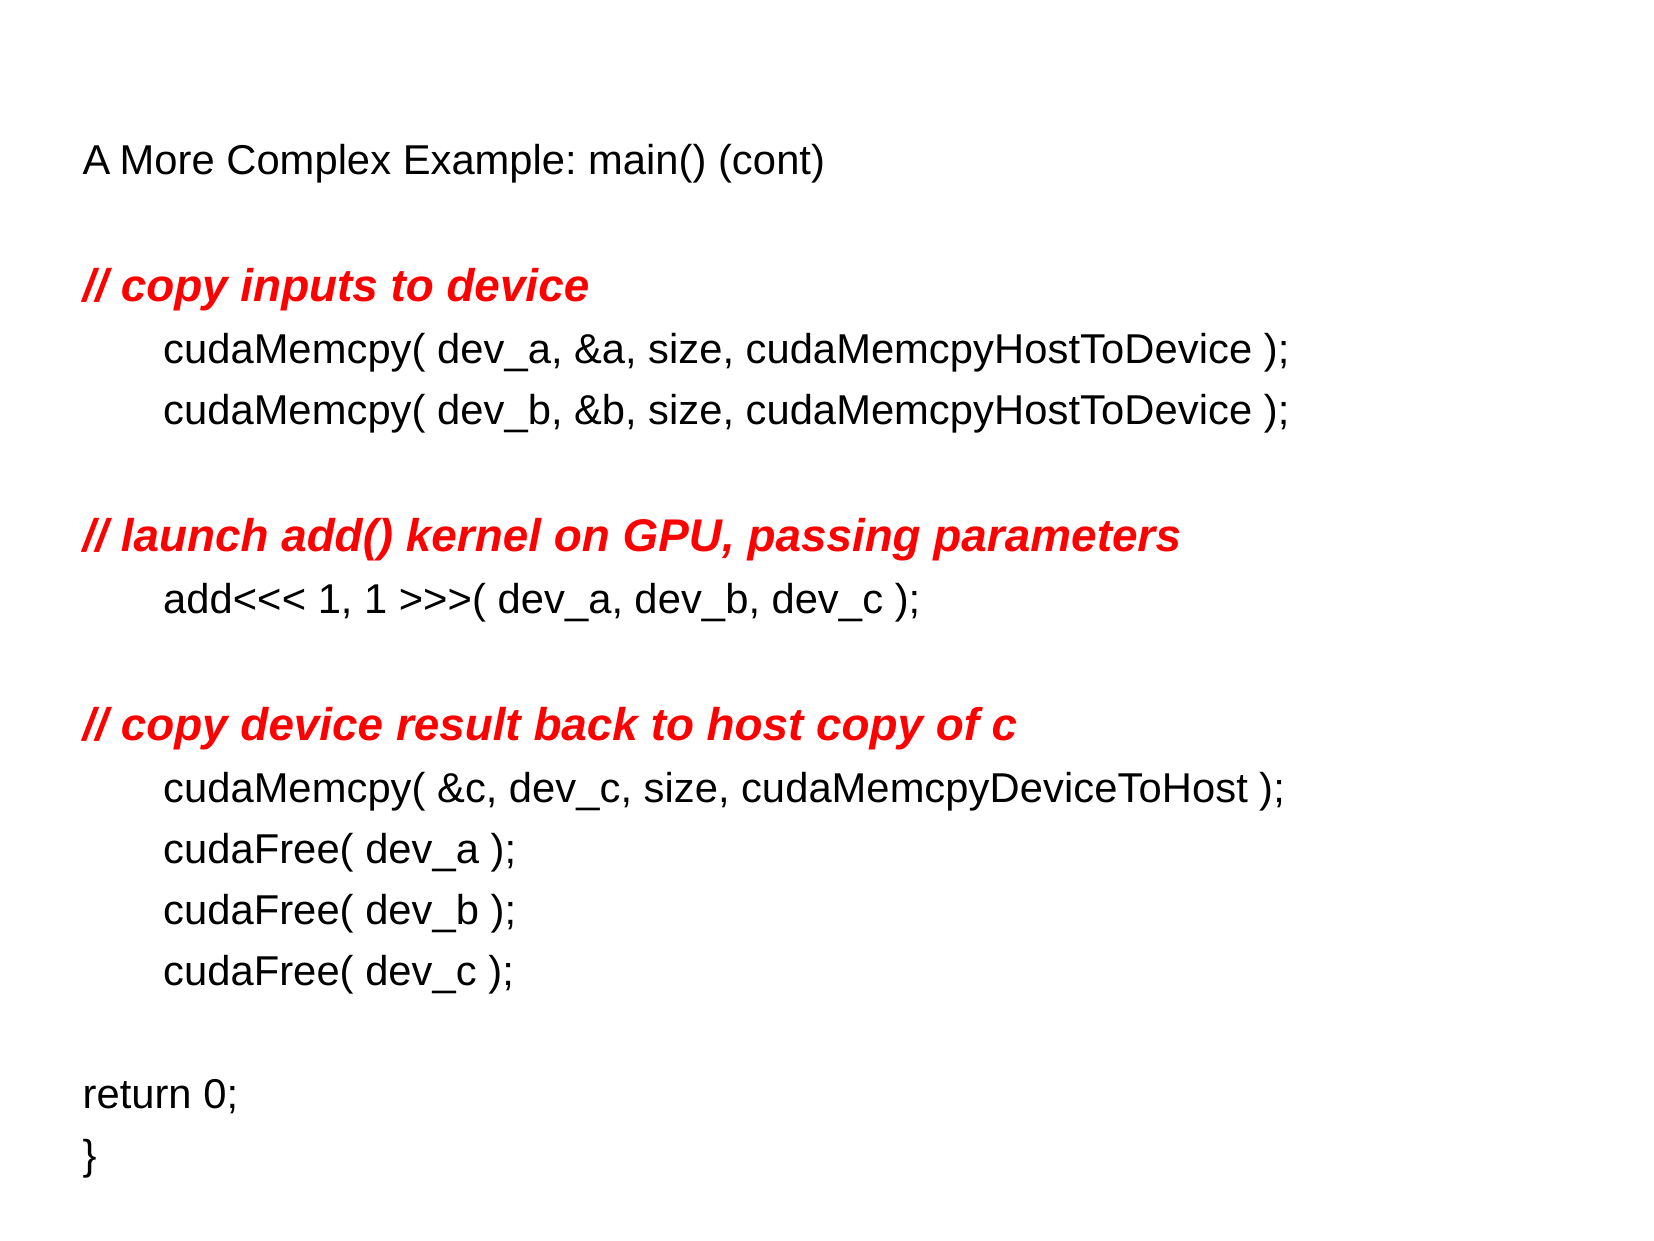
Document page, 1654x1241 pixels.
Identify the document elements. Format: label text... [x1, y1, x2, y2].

list A More Complex Example: main() (cont) // copy inputs to device cudaMemcpy( dev_a, &a, size, cudaMemcpyHostToDevice ); cudaMemcpy( dev_b, &b, size, cudaMemcpyHostToDevice ); // launch add() kernel on GPU, passing parameters add<<< 1, 1 >>>( dev_a, dev_b, dev_c ); // copy device result back to host copy of c cudaMemcpy( &c, dev_c, size, cudaMemcpyDeviceToHost ); cudaFree( dev_a ); cudaFree( dev_b ); cudaFree( dev_c ); return 0; } [82, 75, 1571, 1186]
